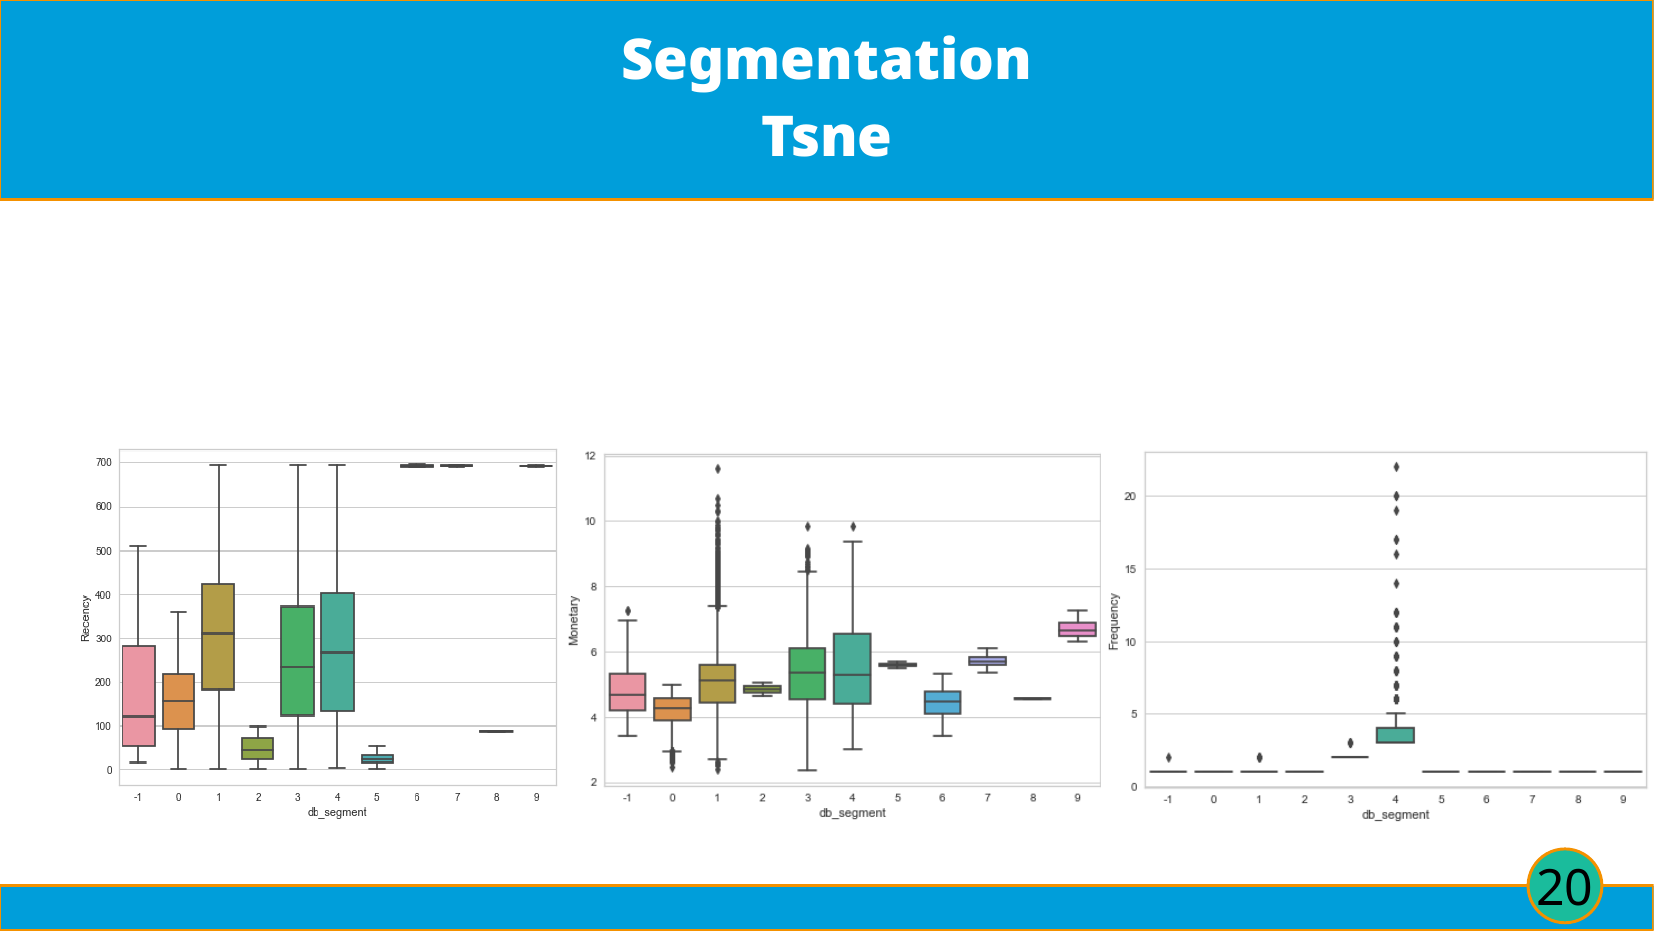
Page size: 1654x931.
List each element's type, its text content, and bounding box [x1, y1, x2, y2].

picture [74, 442, 1654, 829]
title Segmentation Tsne [59, 37, 1595, 155]
